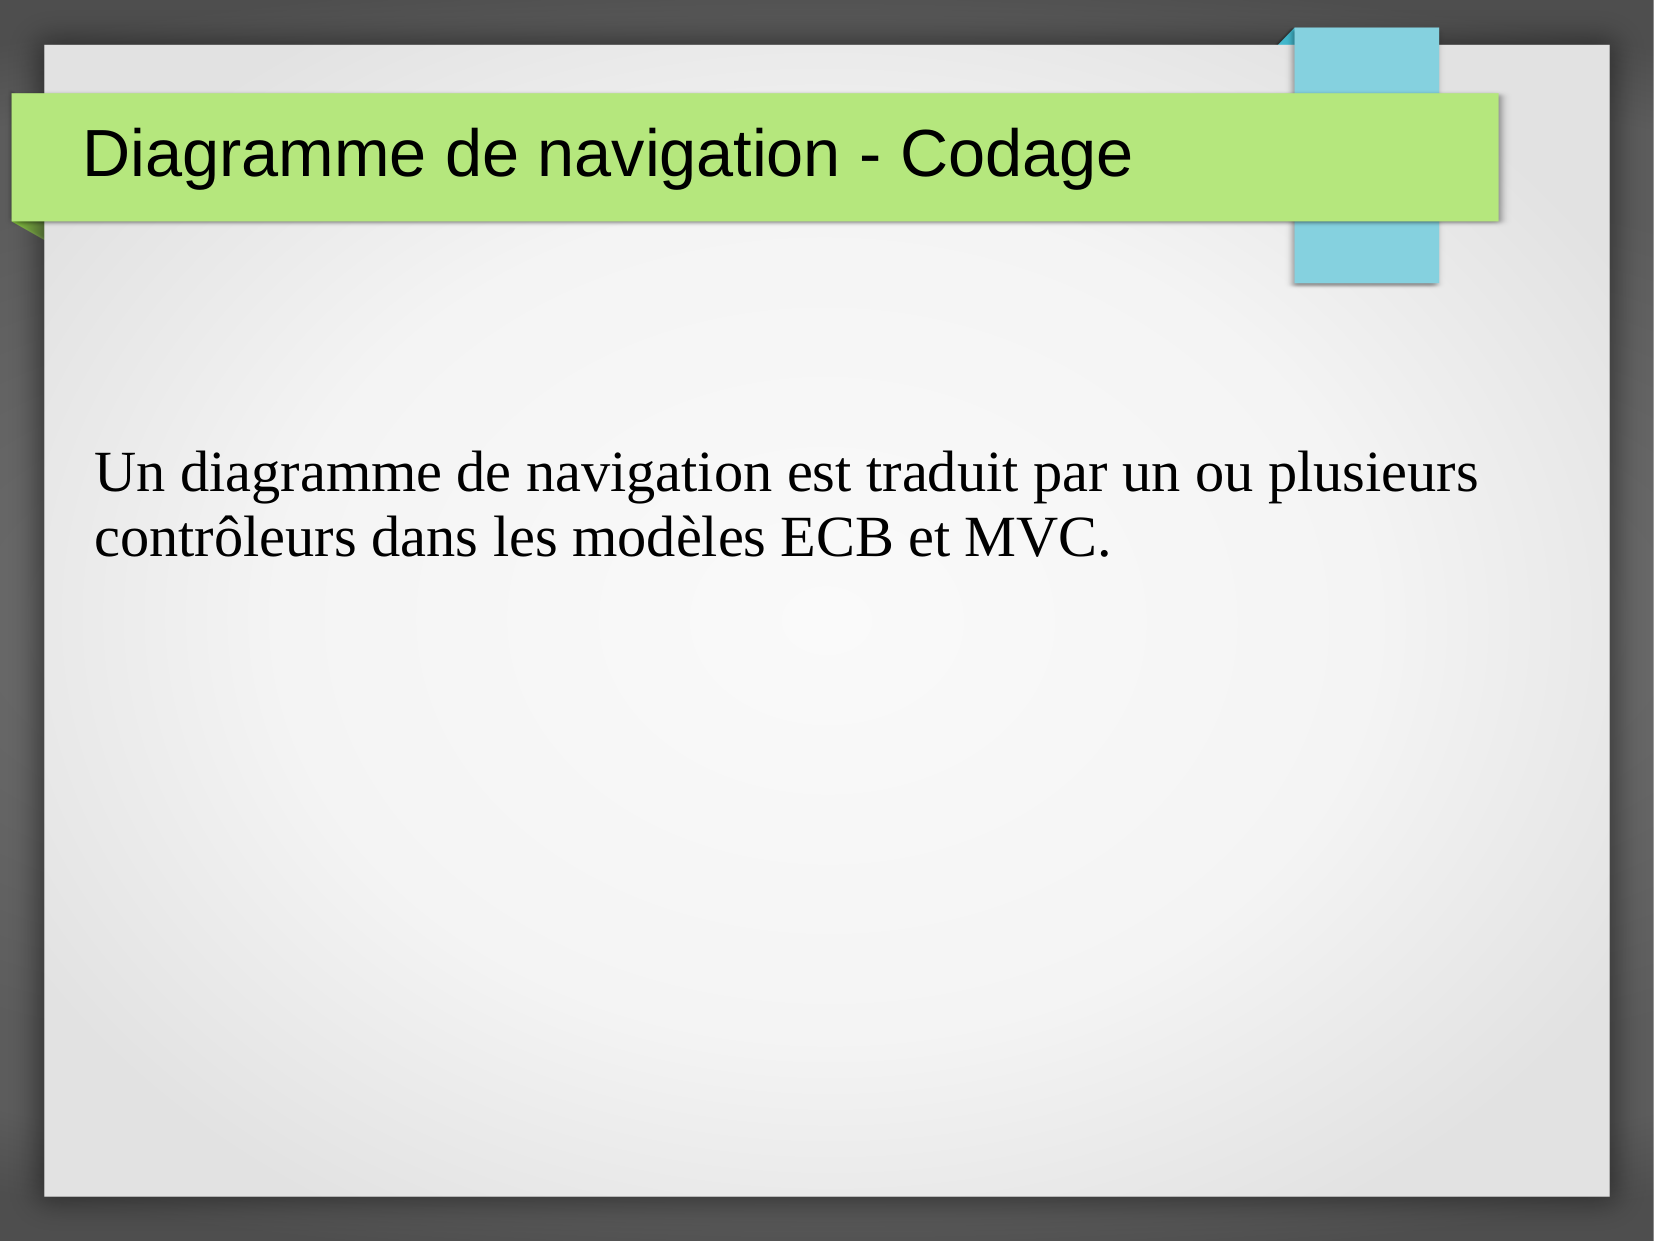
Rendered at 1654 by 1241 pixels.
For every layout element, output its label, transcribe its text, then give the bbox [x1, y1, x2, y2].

subtitle Un diagramme de navigation est traduit par un ou plusieurs contrôleurs dans les modèles ECB et MVC. [94, 389, 1583, 768]
title Diagramme de navigation - Codage [82, 94, 1264, 213]
picture [0, 0, 1654, 1241]
